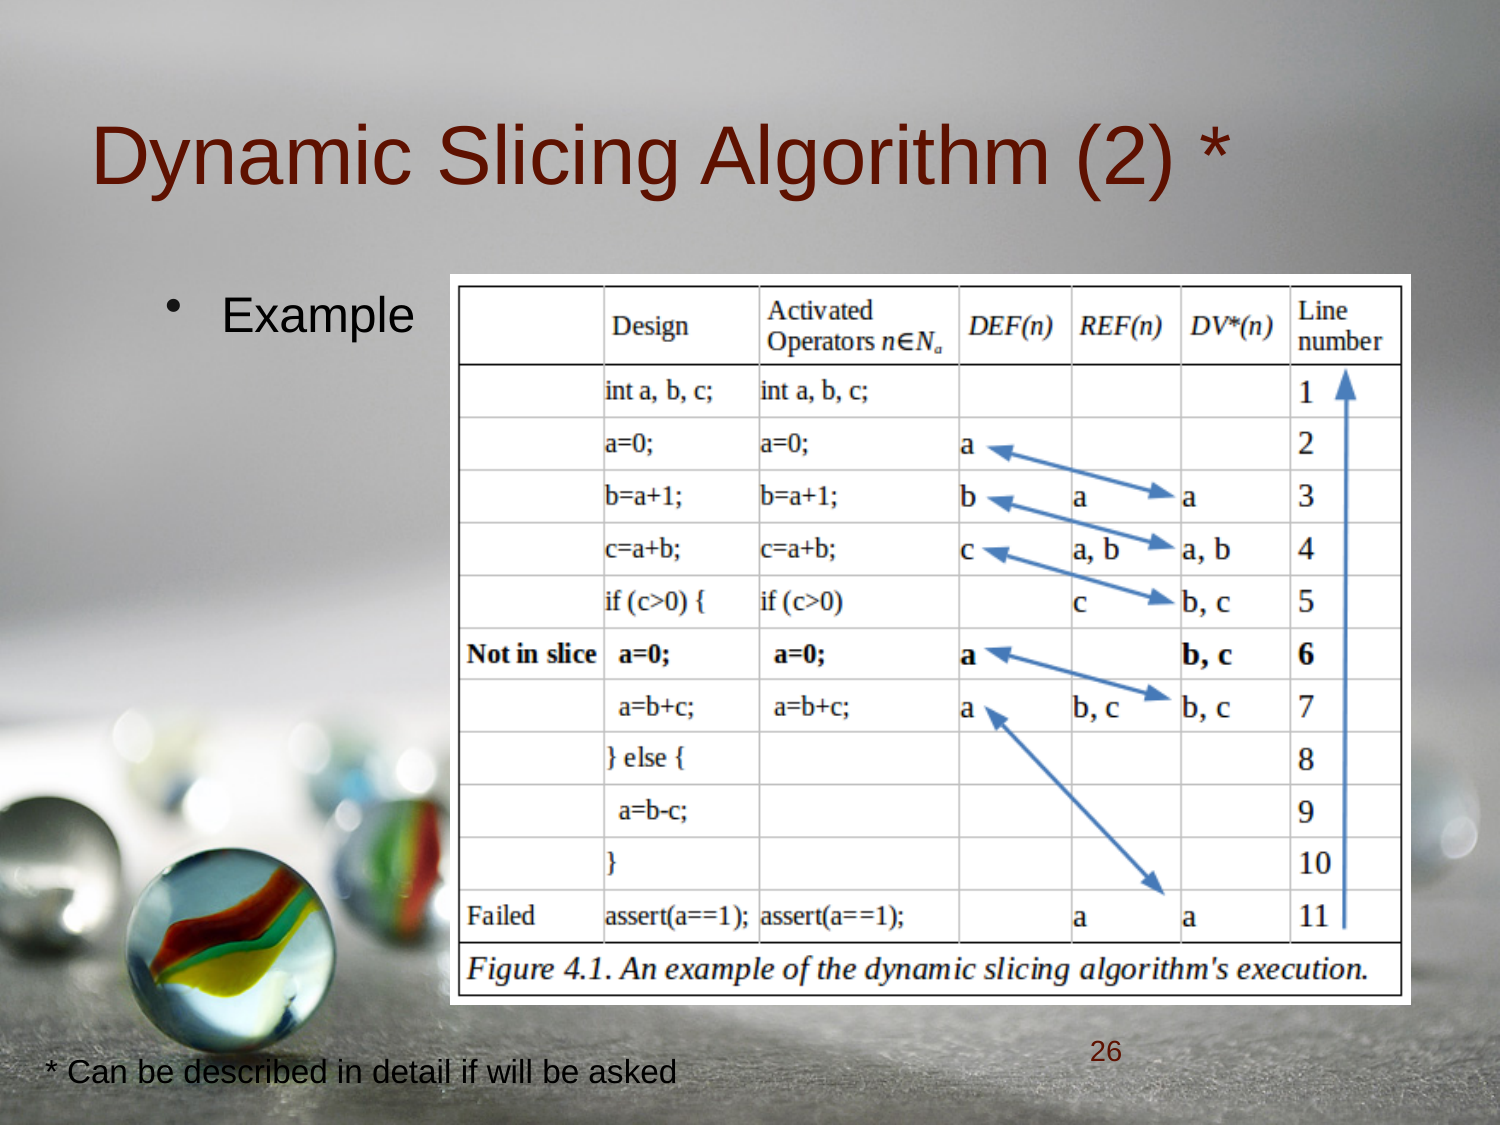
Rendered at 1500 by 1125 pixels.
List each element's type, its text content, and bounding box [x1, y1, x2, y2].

list Example [150, 274, 450, 376]
text_box * Can be described in detail if will be asked [45, 1050, 692, 1103]
title Dynamic Slicing Algorithm (2) * [75, 57, 1425, 245]
picture [0, 0, 1500, 1125]
